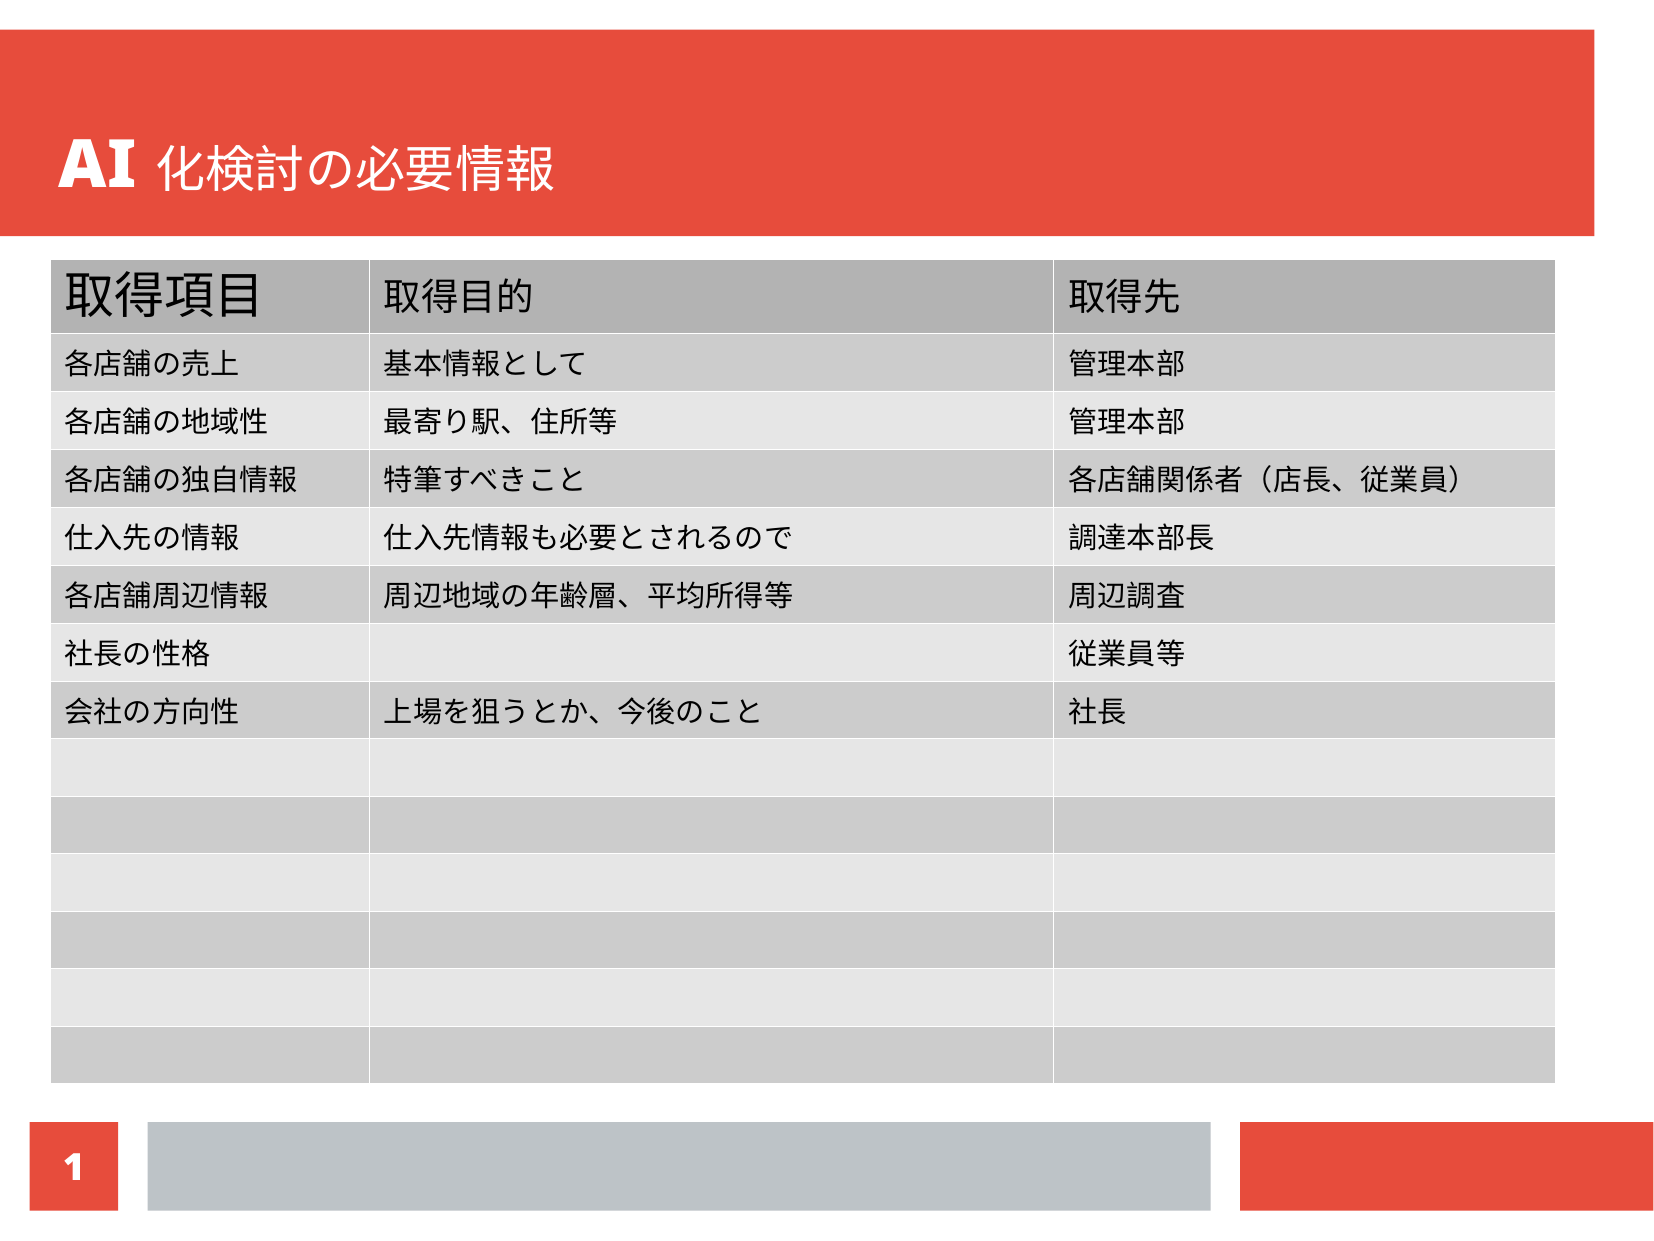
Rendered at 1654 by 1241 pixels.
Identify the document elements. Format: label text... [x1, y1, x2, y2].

table_cell 各店舗の地域性 [51, 392, 369, 449]
table_cell 上場を狙うとか、今後のこと [370, 682, 1053, 738]
table_header 取得先 [1054, 260, 1555, 333]
table_cell [370, 969, 1053, 1026]
table_cell 特筆すべきこと [370, 450, 1053, 507]
table_cell 各店舗の独自情報 [51, 450, 369, 507]
table_header 取得目的 [370, 260, 1053, 333]
table_cell 社長 [1054, 682, 1555, 738]
table_cell 従業員等 [1054, 624, 1555, 681]
table_cell 仕入先の情報 [51, 508, 369, 565]
table_cell 仕入先情報も必要とされるので [370, 508, 1053, 565]
table_cell [1054, 797, 1555, 853]
table_cell 各店舗の売上 [51, 334, 369, 391]
table_cell [51, 797, 369, 853]
table_cell [51, 854, 369, 911]
table_cell [1054, 969, 1555, 1026]
table_cell [370, 1027, 1053, 1083]
table_cell [370, 854, 1053, 911]
table_cell 調達本部長 [1054, 508, 1555, 565]
table_cell 会社の方向性 [51, 682, 369, 738]
table_cell [51, 739, 369, 796]
table_cell 周辺調査 [1054, 566, 1555, 623]
table_cell 最寄り駅、住所等 [370, 392, 1053, 449]
table_cell [1054, 739, 1555, 796]
table_cell 各店舗周辺情報 [51, 566, 369, 623]
table_cell 周辺地域の年齢層、平均所得等 [370, 566, 1053, 623]
table_cell [1054, 854, 1555, 911]
table_cell [370, 739, 1053, 796]
table_cell 管理本部 [1054, 392, 1555, 449]
table_cell [370, 624, 1053, 681]
table_cell [51, 969, 369, 1026]
table_cell [1054, 1027, 1555, 1083]
table_cell [1054, 912, 1555, 968]
table_header 取得項目 [51, 260, 369, 333]
title AI化検討の必要情報 [59, 59, 1595, 207]
table_cell 各店舗関係者（店長、従業員） [1054, 450, 1555, 507]
table_cell [51, 1027, 369, 1083]
table_cell [51, 912, 369, 968]
table_cell [370, 912, 1053, 968]
table_cell 基本情報として [370, 334, 1053, 391]
table_cell 管理本部 [1054, 334, 1555, 391]
table_cell [370, 797, 1053, 853]
table_cell 社長の性格 [51, 624, 369, 681]
